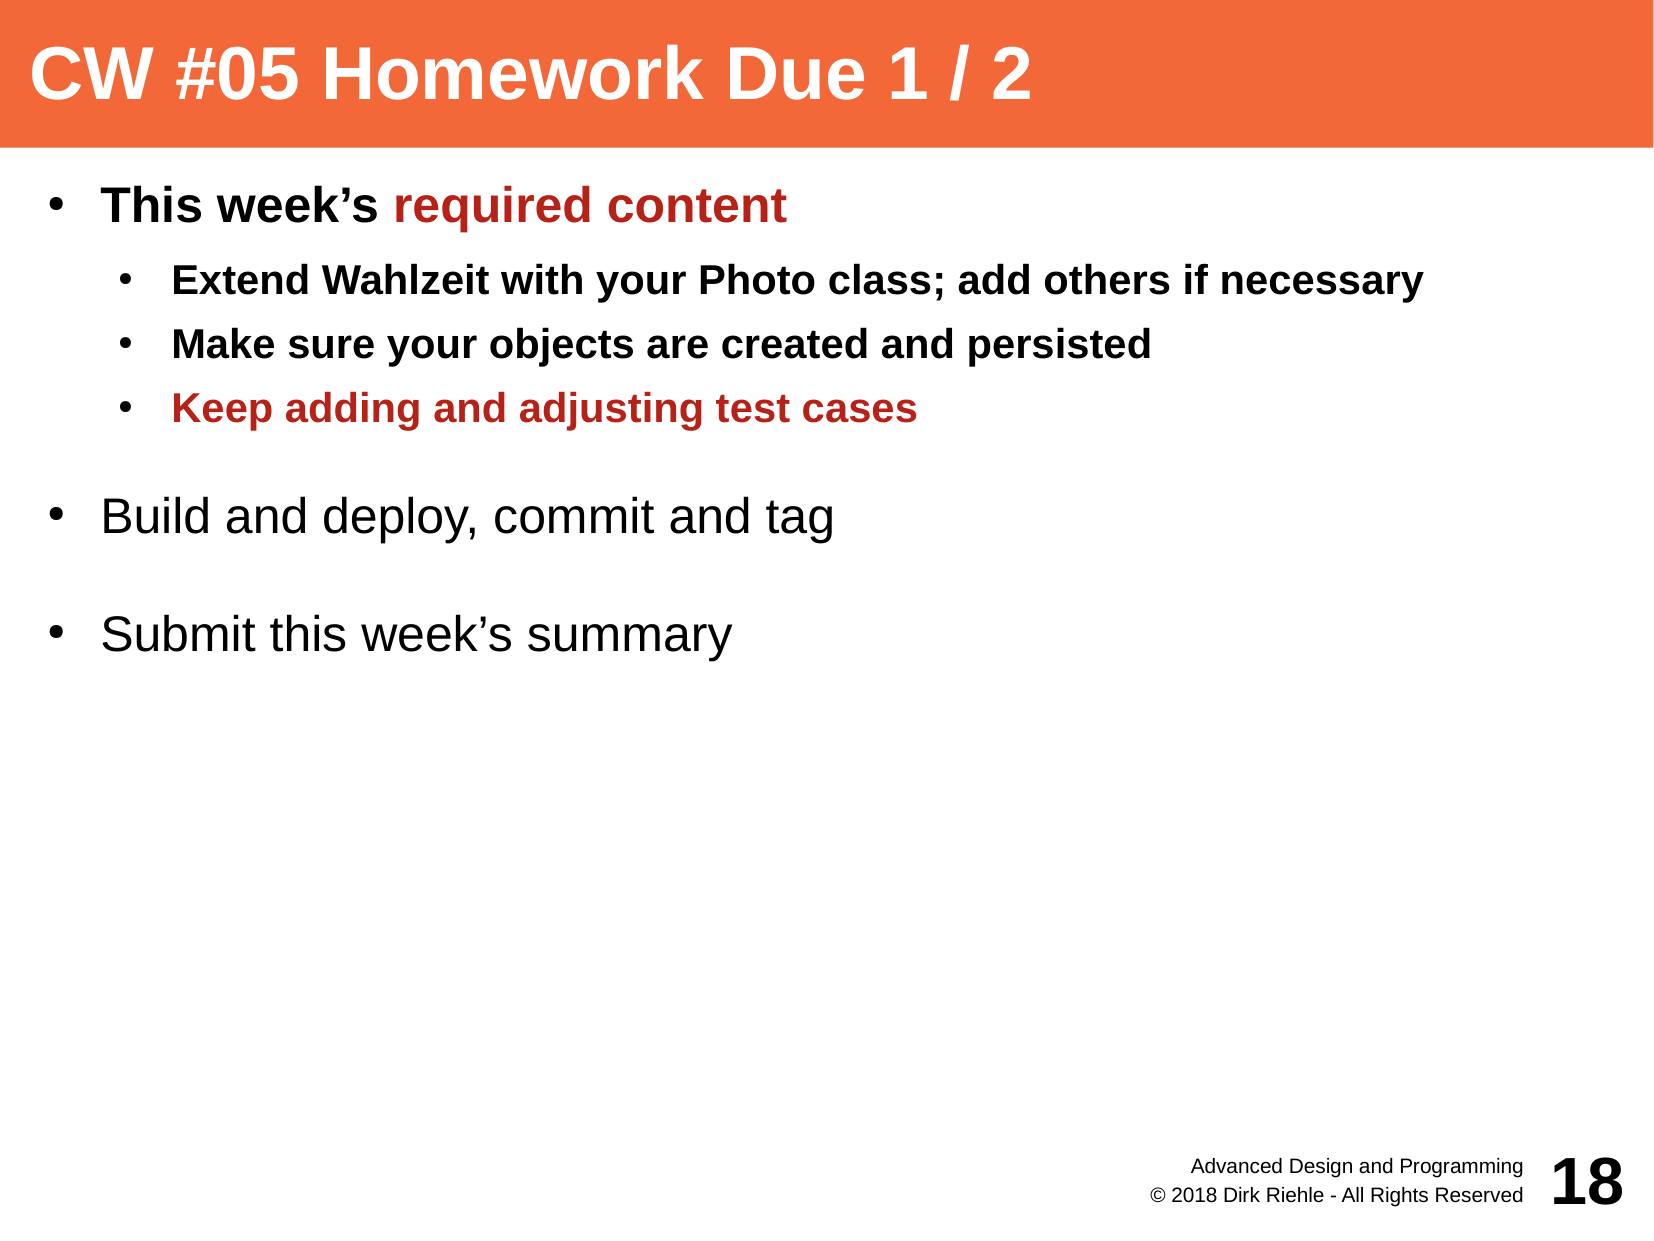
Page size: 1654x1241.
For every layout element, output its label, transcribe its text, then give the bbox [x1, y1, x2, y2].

title CW #05 Homework Due 1 / 2 [0, 0, 1654, 148]
list This week’s required content Extend Wahlzeit with your Photo class; add others if necessary Make sure your objects are created and persisted Keep adding and adjusting test cases Build and deploy, commit and tag Submit this week’s summary [29, 177, 1625, 1211]
